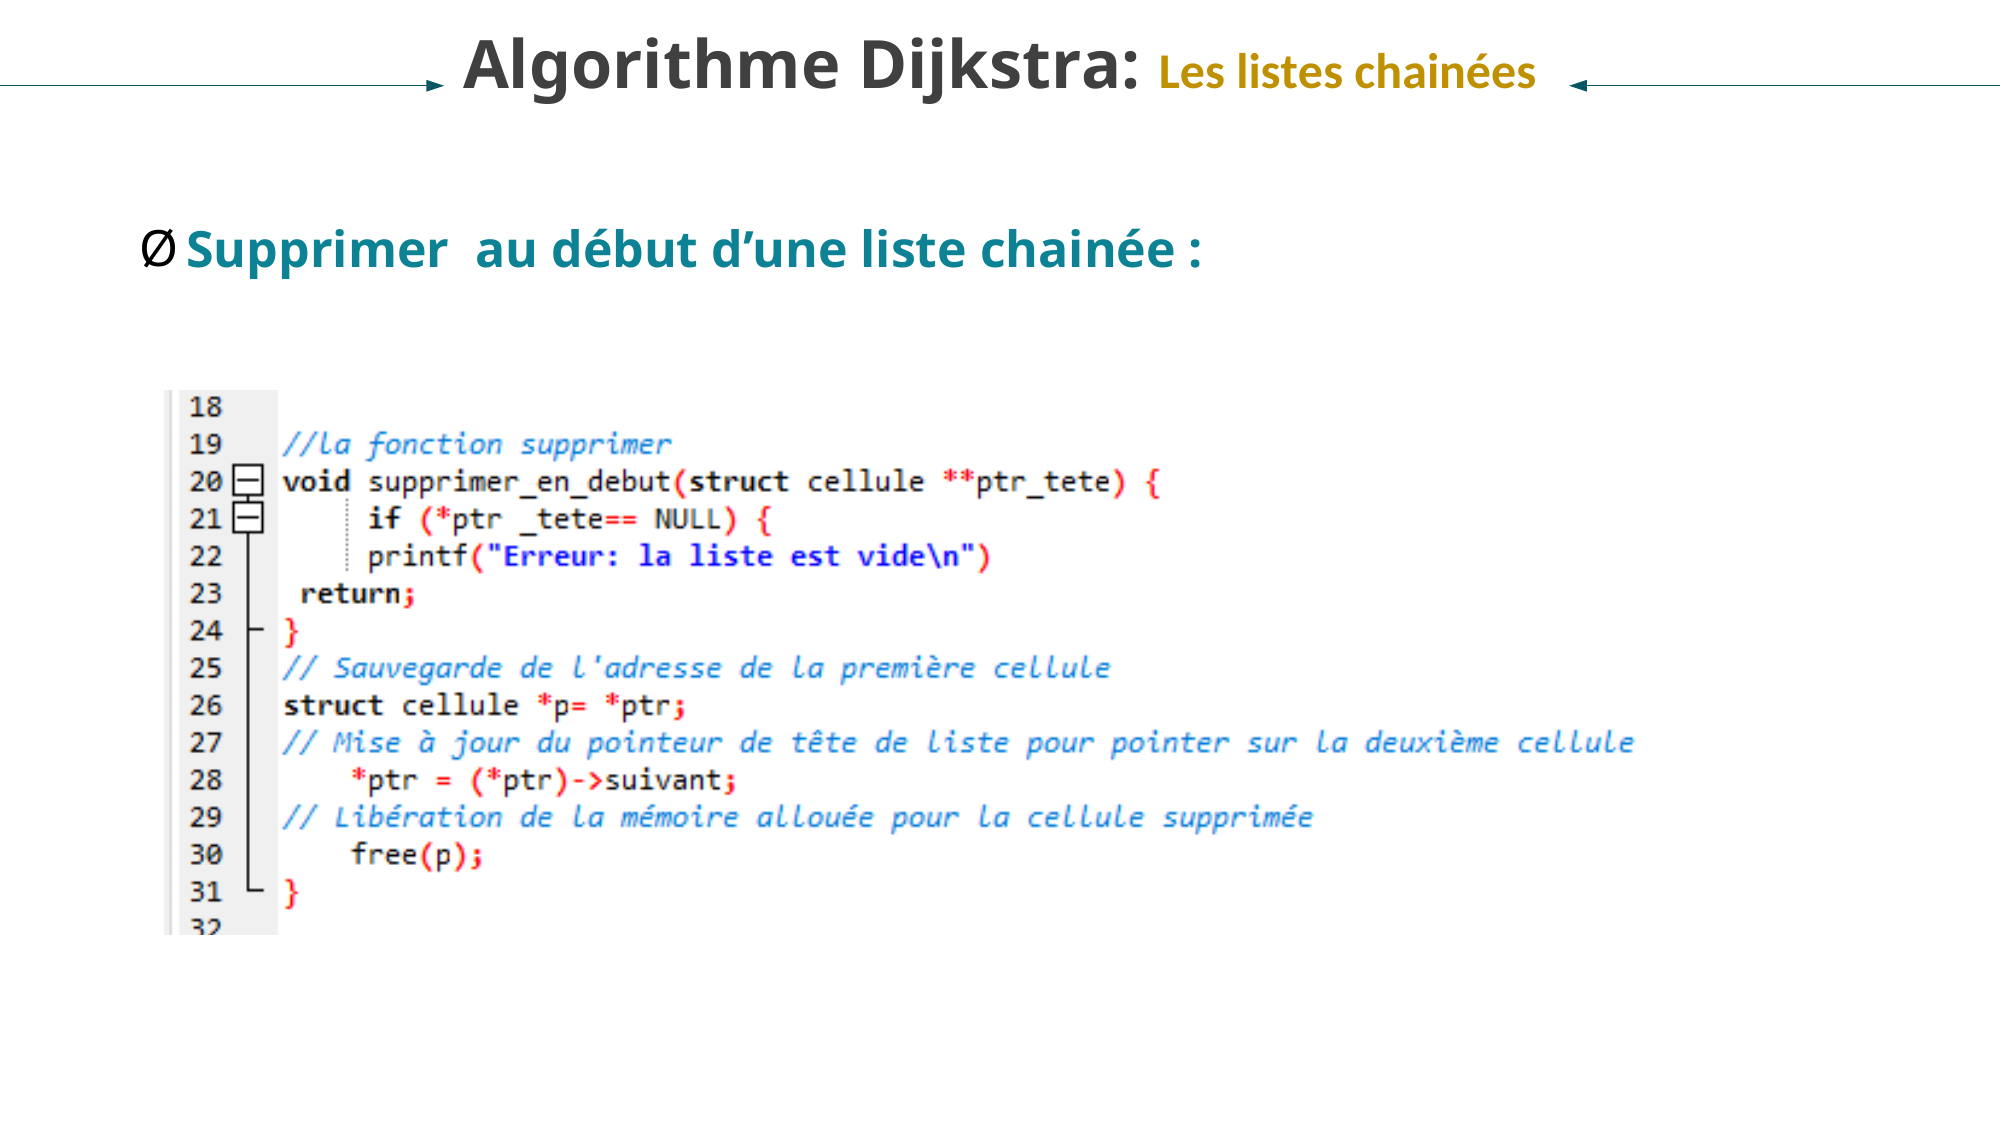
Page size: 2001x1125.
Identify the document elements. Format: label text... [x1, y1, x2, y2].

text_box Algorithme Dijkstra: Les listes chainées [37, 31, 1963, 104]
text_box Supprimer au début d’une liste chainée : [124, 209, 1570, 286]
picture [163, 390, 1708, 935]
